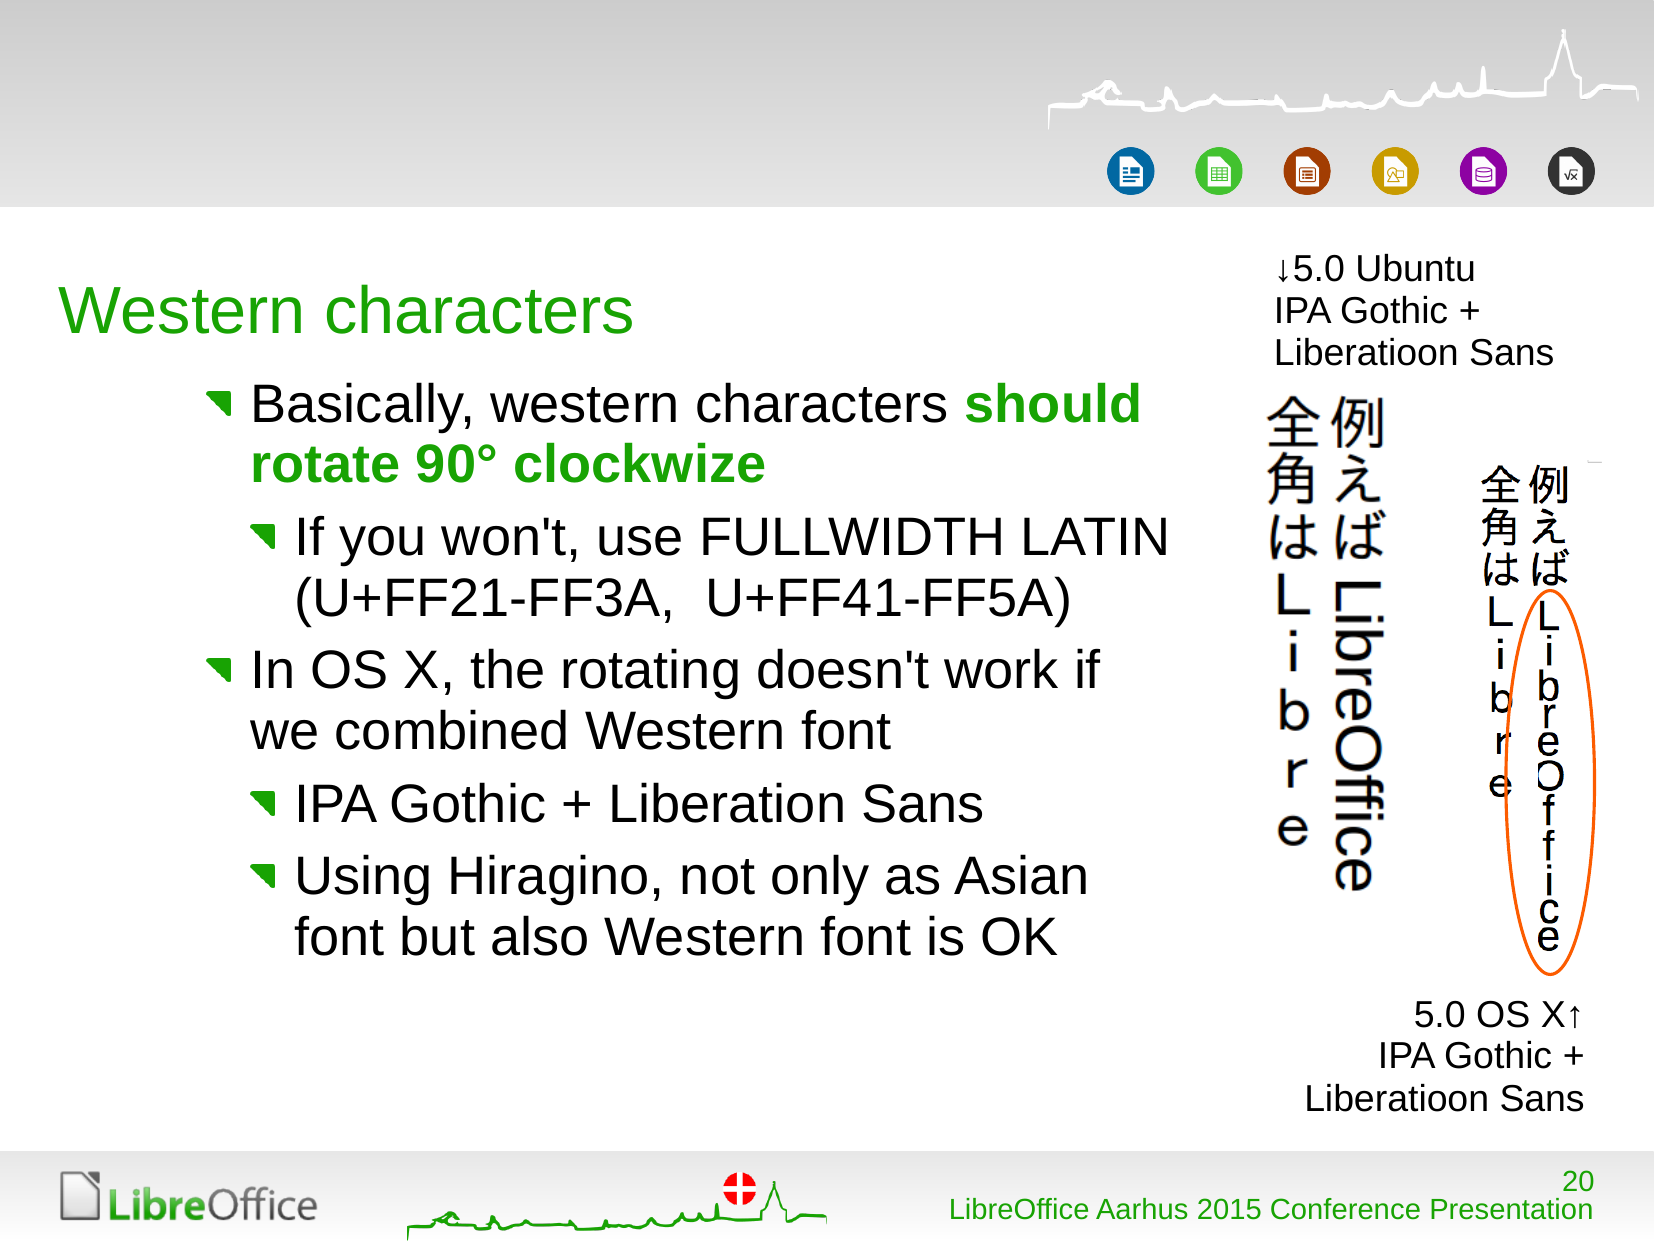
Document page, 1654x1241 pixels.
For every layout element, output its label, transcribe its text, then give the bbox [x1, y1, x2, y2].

picture [41, 1152, 206, 1240]
picture [1508, 593, 1592, 967]
picture [1048, 29, 1639, 130]
picture [1253, 383, 1404, 912]
list Basically, western characters should rotate 90° clockwize If you won't, use FULLWIDTH LATIN (U+FF21-FF3A, U+FF41-FF5A) In OS X, the rotating doesn't work if we combined Western font IPA Gothic + Liberation Sans Using Hiragino, not only as Asian font but also Western font is OK [206, 373, 1182, 1241]
picture [1448, 460, 1612, 967]
title Western characters [59, 236, 1595, 384]
picture [1107, 147, 1595, 195]
text_box 5.0 OS X↑ IPA Gothic + Liberatioon Sans [1281, 985, 1600, 1169]
text_box ↓5.0 Ubuntu IPA Gothic + Liberatioon Sans [1259, 240, 1579, 423]
